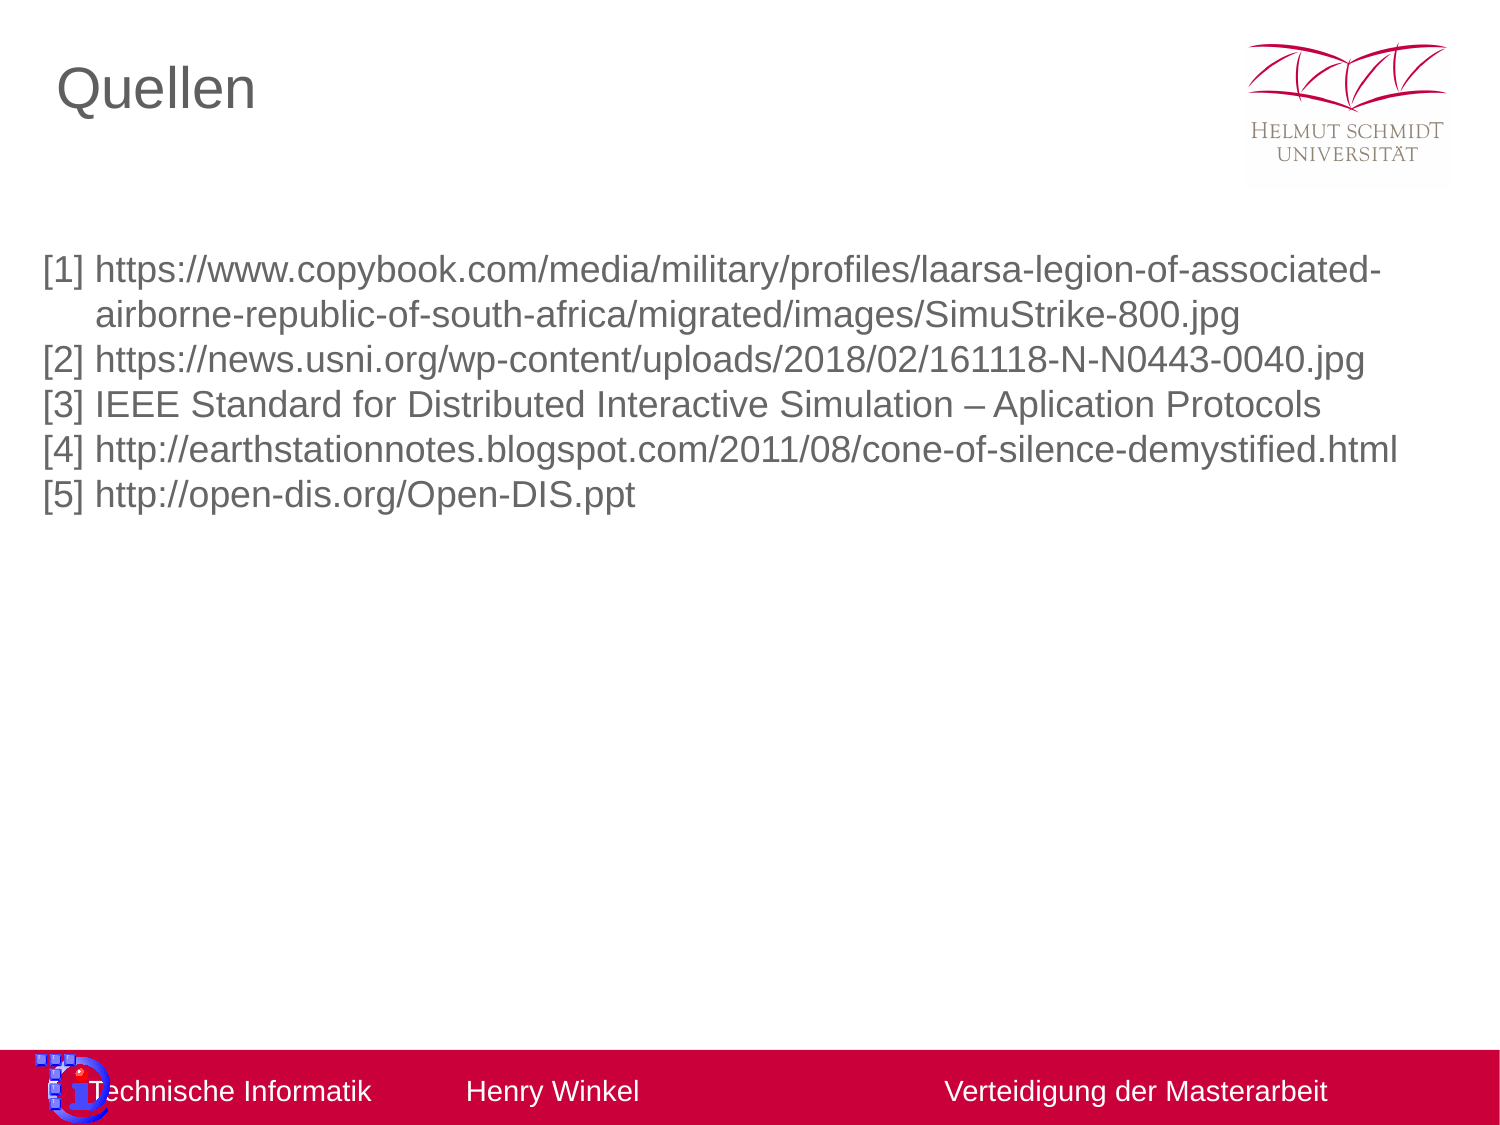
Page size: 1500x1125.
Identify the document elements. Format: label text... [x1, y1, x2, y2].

text_box Quellen [41, 42, 1223, 161]
picture [1244, 38, 1451, 189]
text_box [1] https://www.copybook.com/media/military/profiles/laarsa-legion-of-associated- airborne-republic-of-south-africa/migrated/images/SimuStrike-800.jpg [2] https://news.usni.org/wp-content/uploads/2018/02/161118-N-N0443-0040.jpg [3] IEEE Standard for Distributed Interactive Simulation – Aplication Protocols [4] http://earthstationnotes.blogspot.com/2011/08/cone-of-silence-demystified.html [5] http://open-dis.org/Open-DIS.ppt [27, 237, 1472, 715]
